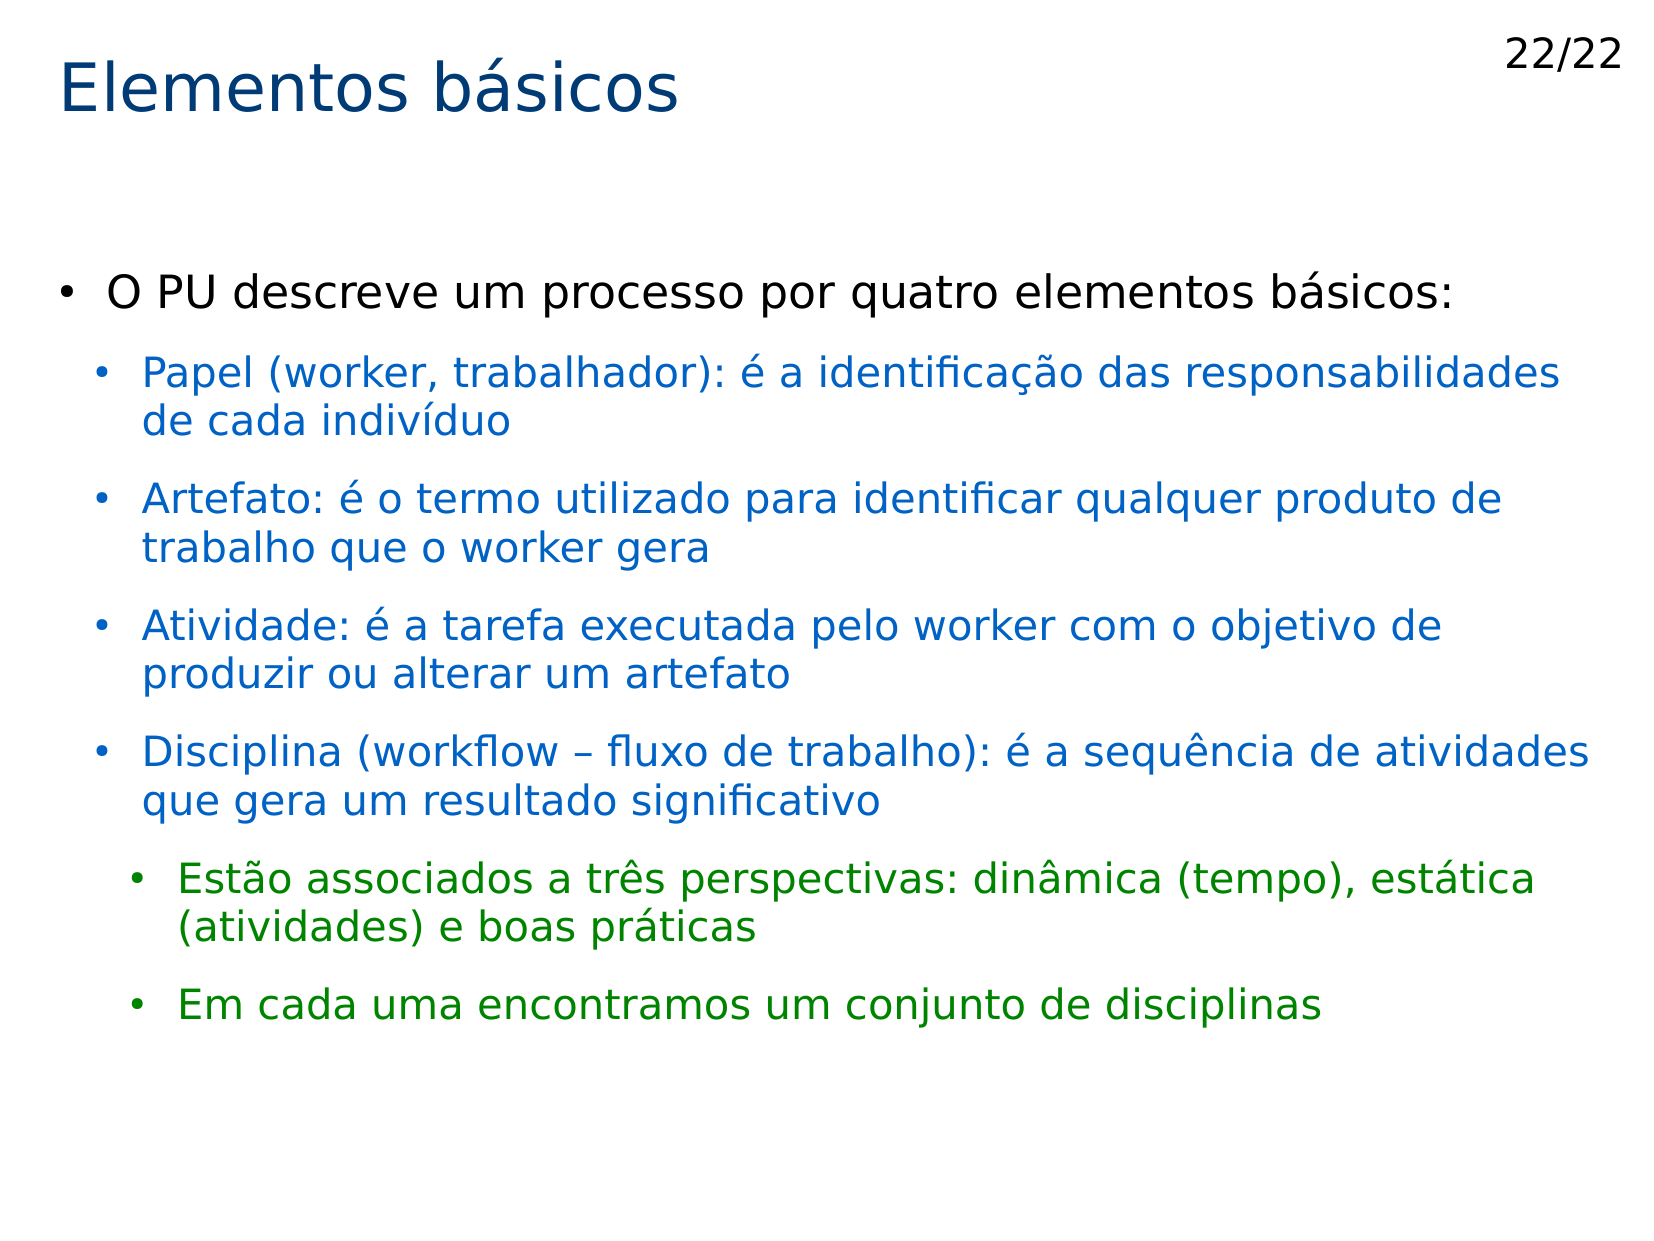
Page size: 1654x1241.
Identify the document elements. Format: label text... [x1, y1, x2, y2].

list O PU descreve um processo por quatro elementos básicos: Papel (worker, trabalhador): é a identificação das responsabilidades de cada indivíduo Artefato: é o termo utilizado para identificar qualquer produto de trabalho que o worker gera Atividade: é a tarefa executada pelo worker com o objetivo de produzir ou alterar um artefato Disciplina (workflow – fluxo de trabalho): é a sequência de atividades que gera um resultado significativo Estão associados a três perspectivas: dinâmica (tempo), estática (atividades) e boas práticas Em cada uma encontramos um conjunto de disciplinas [59, 265, 1625, 1211]
title Elementos básicos [59, 29, 1506, 148]
